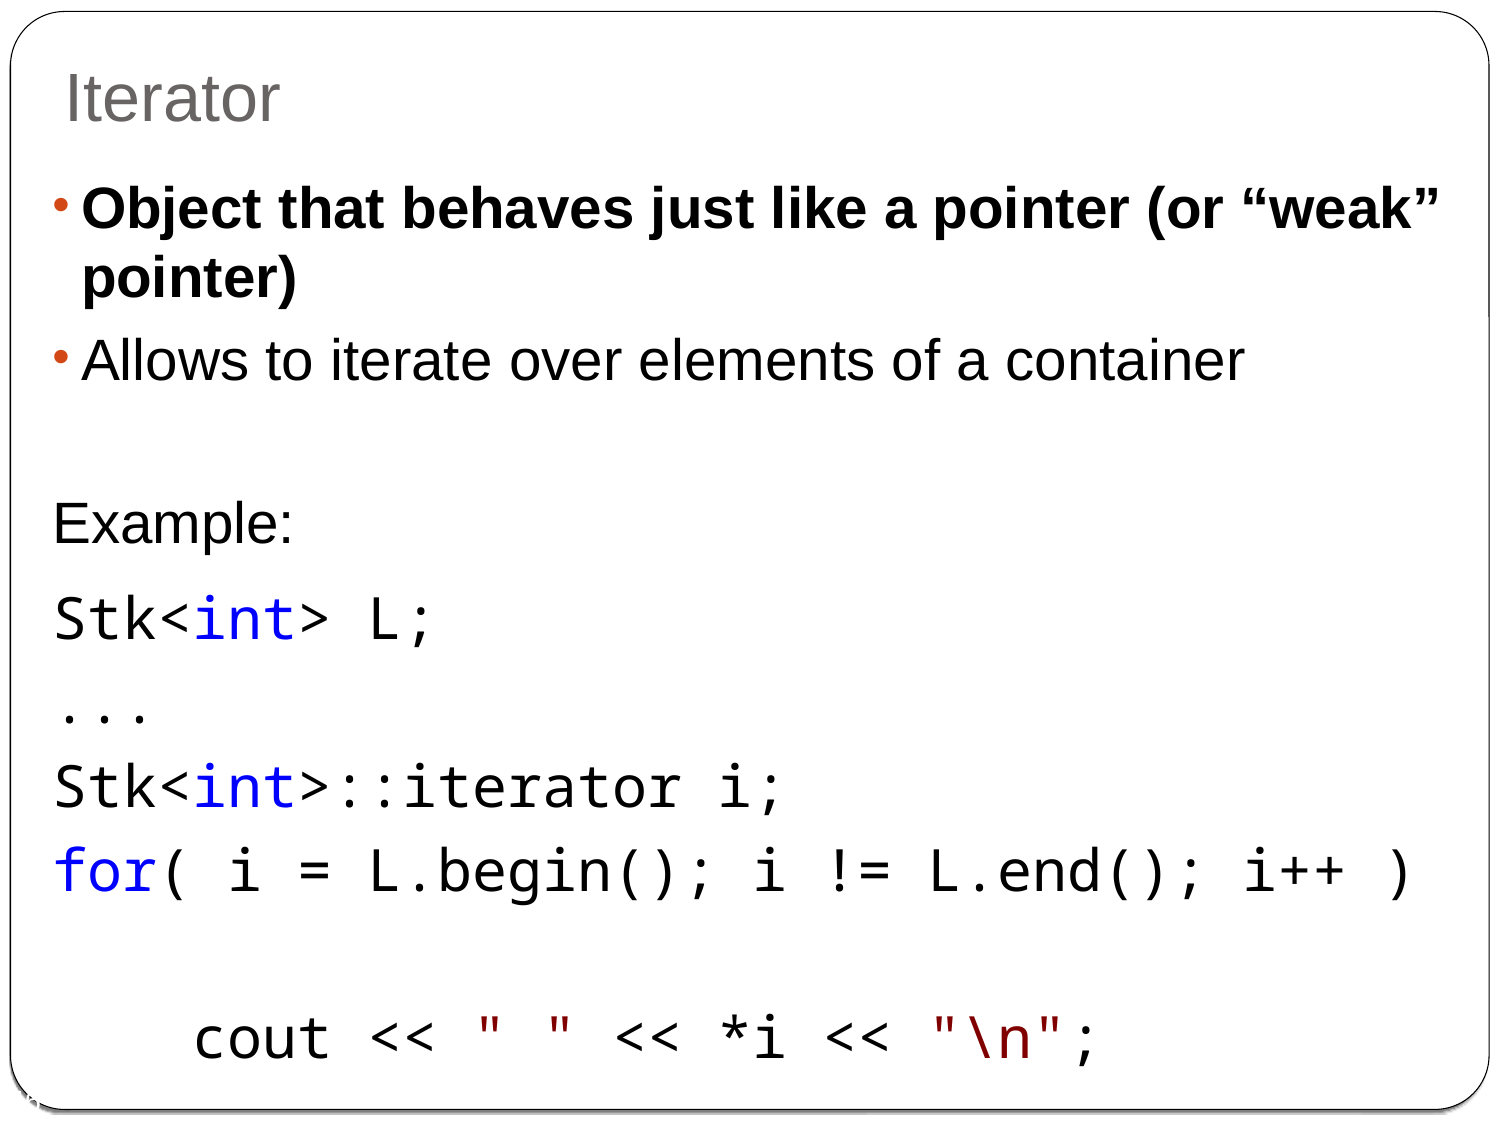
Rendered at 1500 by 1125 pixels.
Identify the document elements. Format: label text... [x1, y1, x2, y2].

list Object that behaves just like a pointer (or “weak” pointer) Allows to iterate over elements of a container Example: Stk<int> L; ... Stk<int>::iterator i; for( i = L.begin(); i != L.end(); i++ ) cout << " " << *i << "\n"; [37, 162, 1463, 1088]
slide_number <number> [0, 1074, 50, 1125]
title Iterator [50, 45, 1450, 150]
